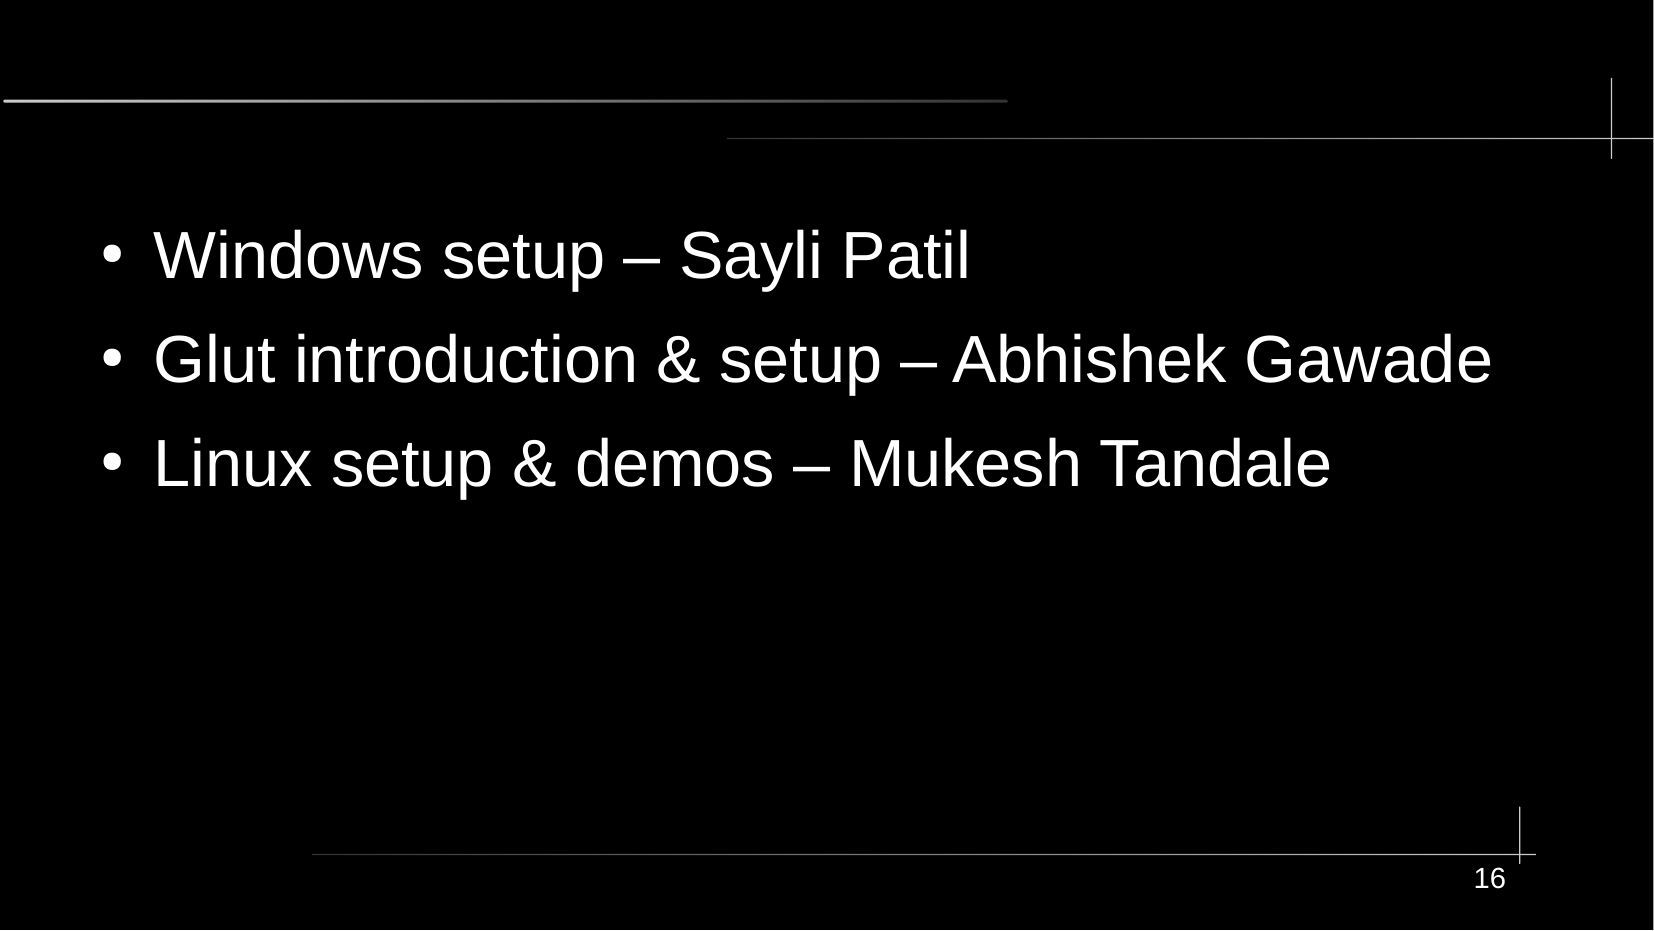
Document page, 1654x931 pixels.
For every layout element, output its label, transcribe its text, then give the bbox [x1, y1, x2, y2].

list Windows setup – Sayli Patil Glut introduction & setup – Abhishek Gawade Linux setup & demos – Mukesh Tandale [82, 217, 1571, 758]
